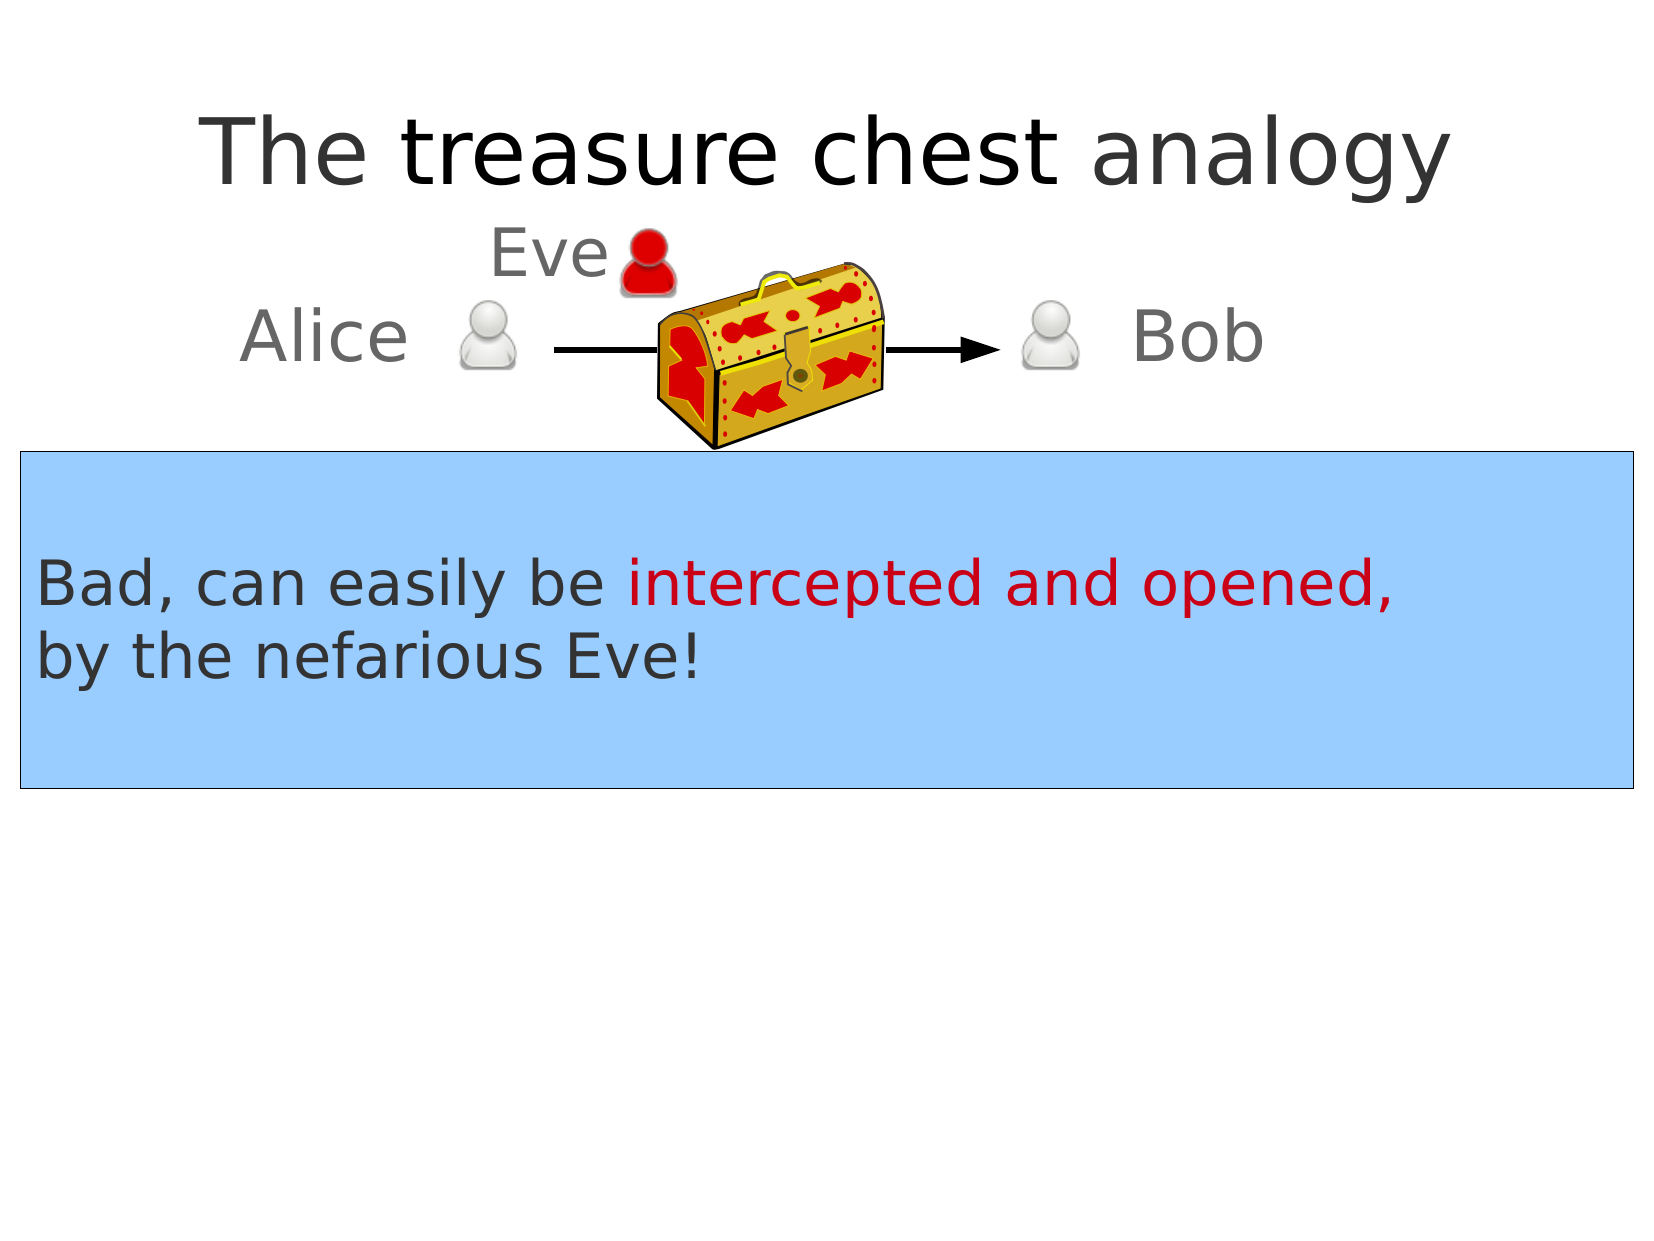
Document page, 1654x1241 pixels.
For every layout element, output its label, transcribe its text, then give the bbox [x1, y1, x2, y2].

picture [1012, 299, 1088, 375]
picture [610, 227, 886, 451]
picture [450, 299, 525, 375]
text_box Bad, can easily be intercepted and opened, by the nefarious Eve! [20, 451, 1634, 789]
text_box Eve [473, 207, 626, 301]
text_box Bob [1115, 288, 1316, 386]
title The treasure chest analogy [82, 49, 1571, 257]
text_box Alice [225, 288, 426, 386]
